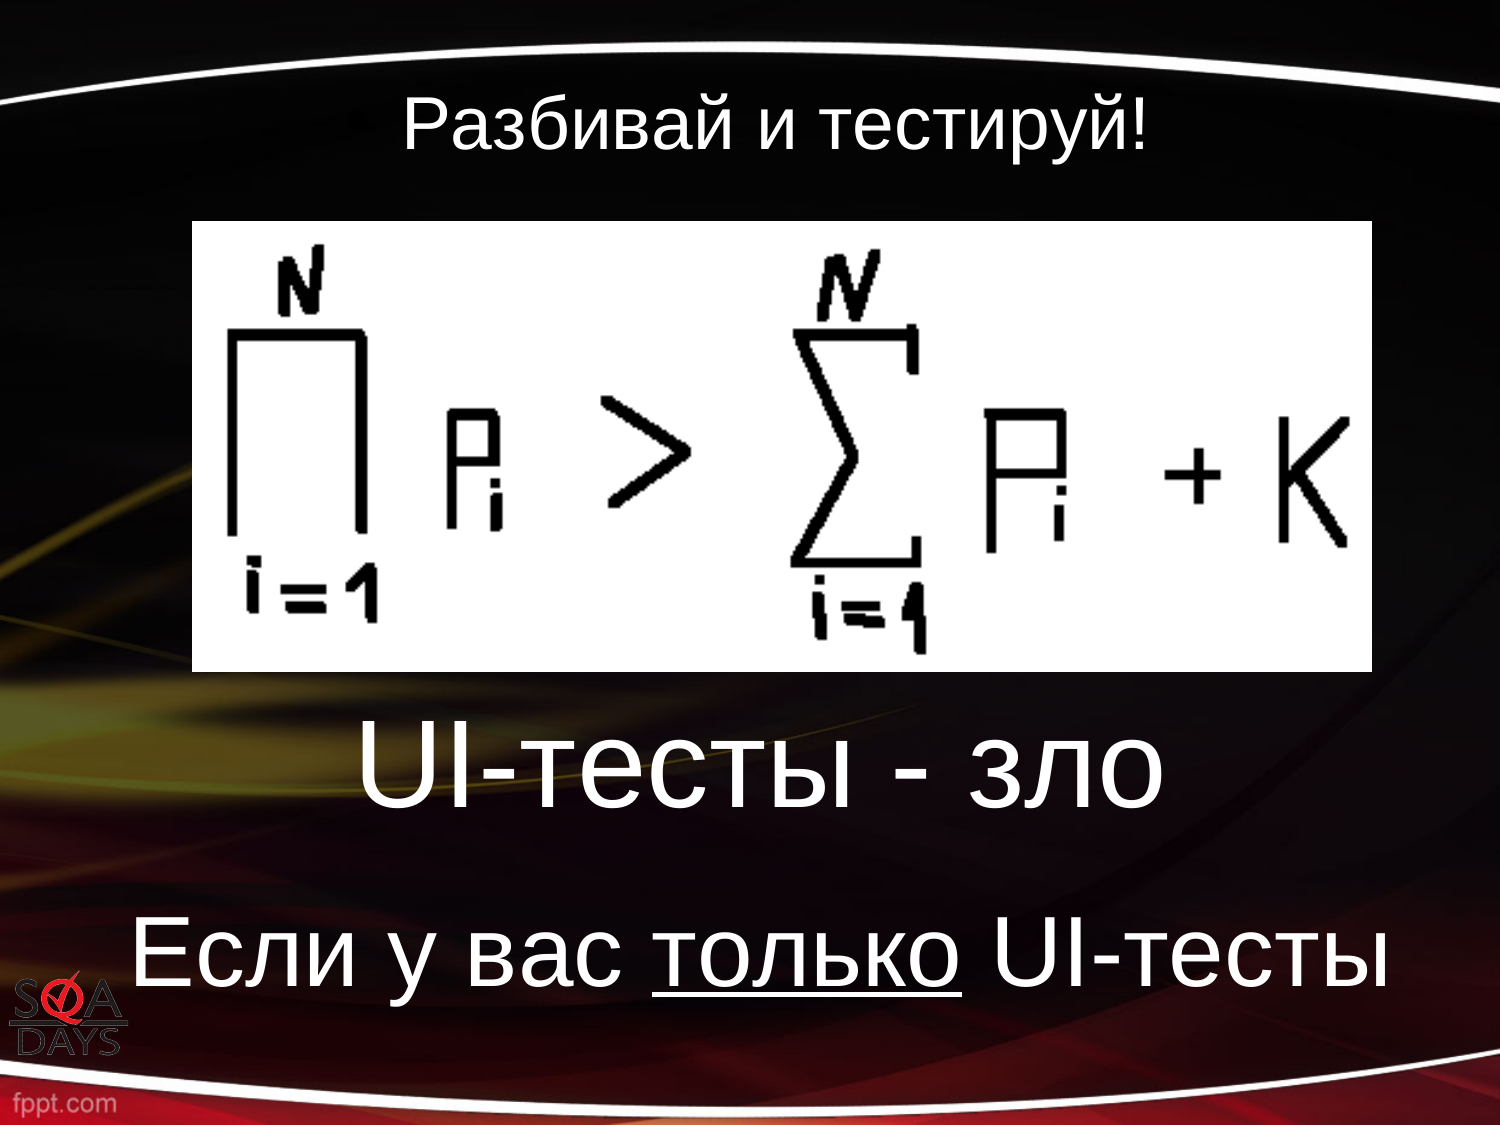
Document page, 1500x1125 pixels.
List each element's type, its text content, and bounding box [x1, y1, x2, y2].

picture [0, 0, 1500, 1125]
list Если у вас только UI-тесты [116, 833, 1405, 1059]
list UI-тесты - зло [339, 645, 1182, 833]
list Разбивай и тестируй! [90, 45, 1406, 196]
